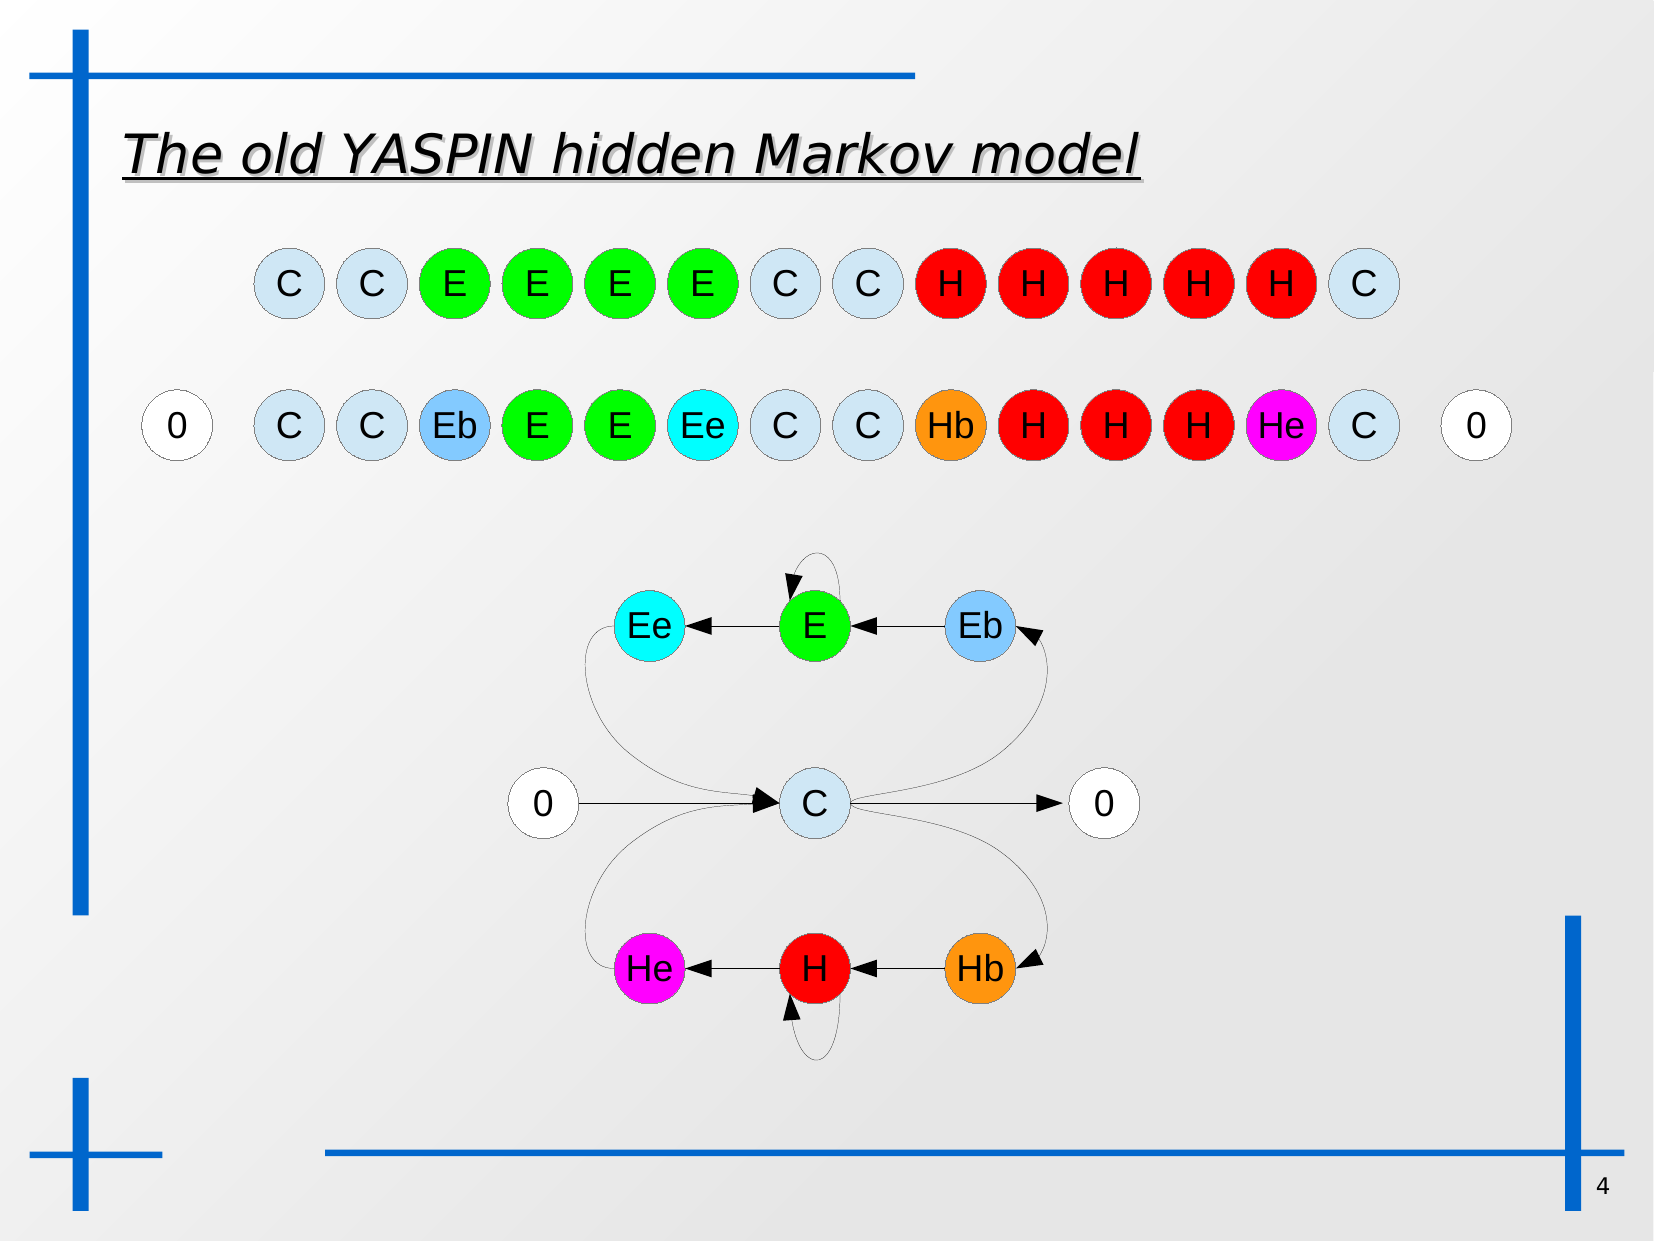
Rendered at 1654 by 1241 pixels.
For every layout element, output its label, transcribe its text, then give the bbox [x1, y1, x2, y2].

text_box 0 [141, 389, 213, 461]
text_box H [1246, 248, 1317, 319]
text_box Ee [667, 389, 739, 461]
text_box E [667, 248, 739, 319]
text_box C [750, 248, 821, 319]
text_box Hb [944, 933, 1016, 1004]
text_box E [584, 389, 656, 461]
text_box 0 [1440, 389, 1512, 461]
text_box H [998, 248, 1069, 319]
text_box C [1328, 248, 1400, 319]
text_box H [1080, 247, 1152, 319]
text_box C [1328, 389, 1400, 461]
text_box C [832, 248, 904, 319]
text_box He [614, 933, 686, 1004]
text_box Ee [614, 590, 686, 662]
text_box 0 [507, 767, 579, 839]
text_box E [501, 248, 573, 319]
text_box 0 [1068, 767, 1140, 839]
text_box C [336, 248, 408, 319]
text_box H [1163, 248, 1235, 319]
text_box H [915, 248, 987, 319]
text_box E [419, 248, 491, 319]
text_box Eb [944, 590, 1016, 662]
title The old YASPIN hidden Markov model [122, 91, 1524, 219]
text_box He [1246, 389, 1317, 461]
text_box E [501, 389, 573, 461]
text_box H [998, 389, 1069, 461]
text_box C [779, 767, 851, 839]
text_box C [253, 248, 325, 319]
text_box E [584, 248, 656, 319]
text_box E [779, 590, 851, 662]
text_box C [750, 389, 821, 461]
text_box C [253, 389, 325, 461]
text_box C [832, 389, 904, 461]
text_box H [1163, 389, 1235, 461]
text_box H [1080, 389, 1152, 461]
text_box H [779, 933, 851, 1004]
text_box C [336, 389, 408, 461]
text_box Hb [915, 389, 987, 461]
text_box Eb [419, 389, 491, 461]
